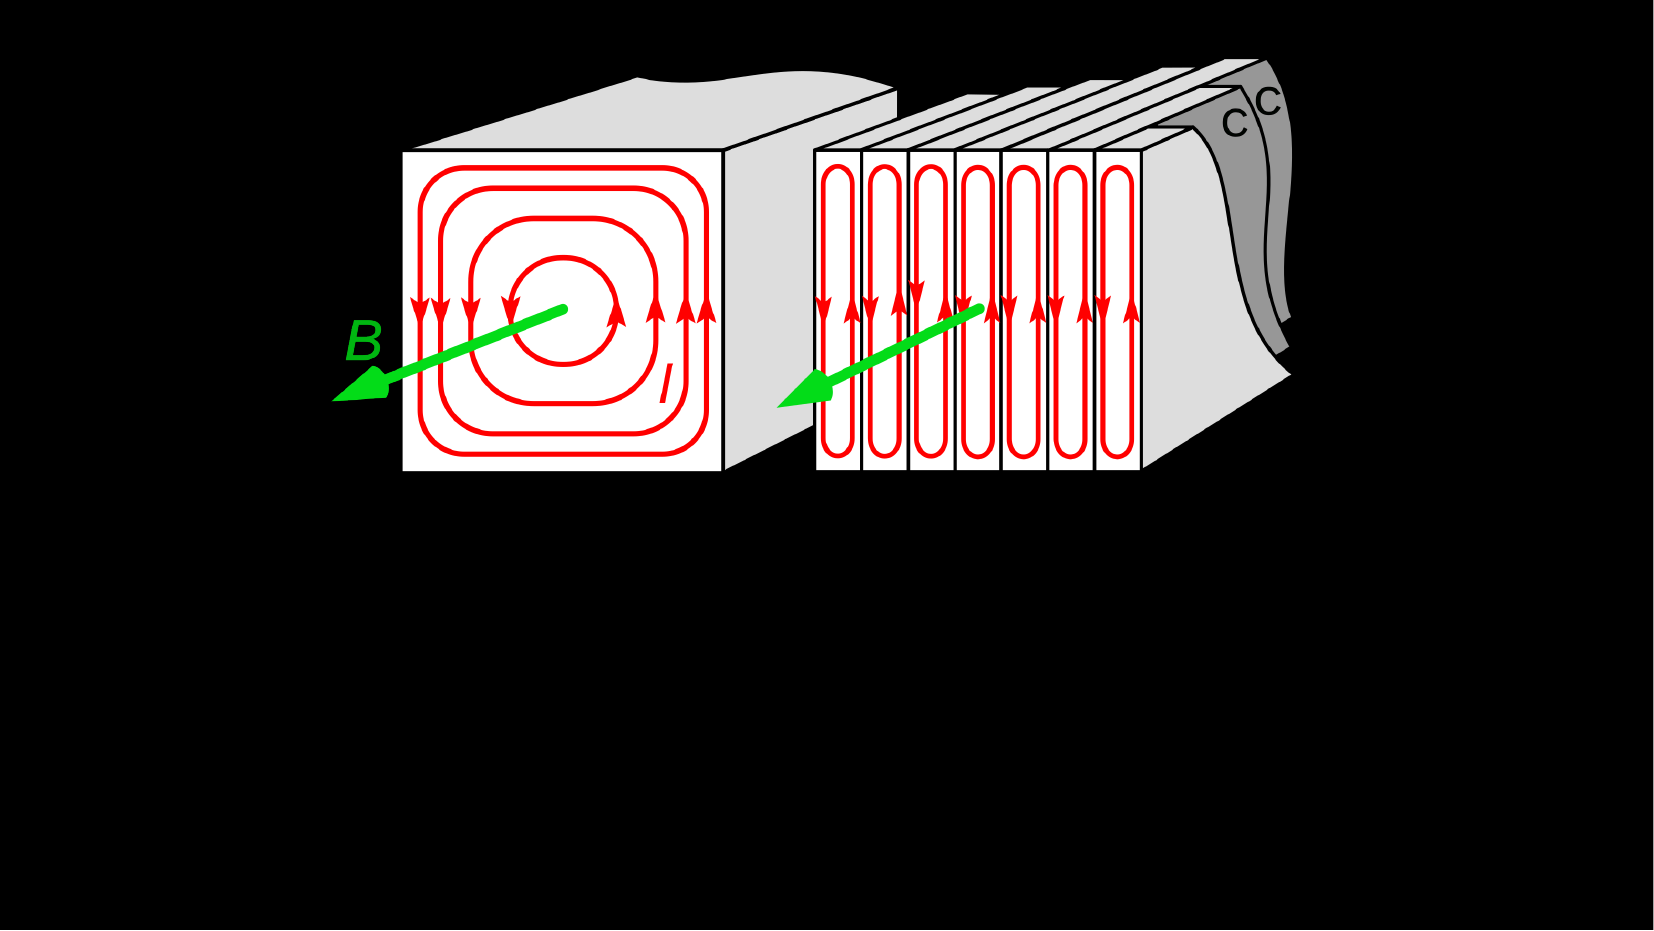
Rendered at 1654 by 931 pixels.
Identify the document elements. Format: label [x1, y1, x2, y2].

picture [322, 29, 1331, 511]
